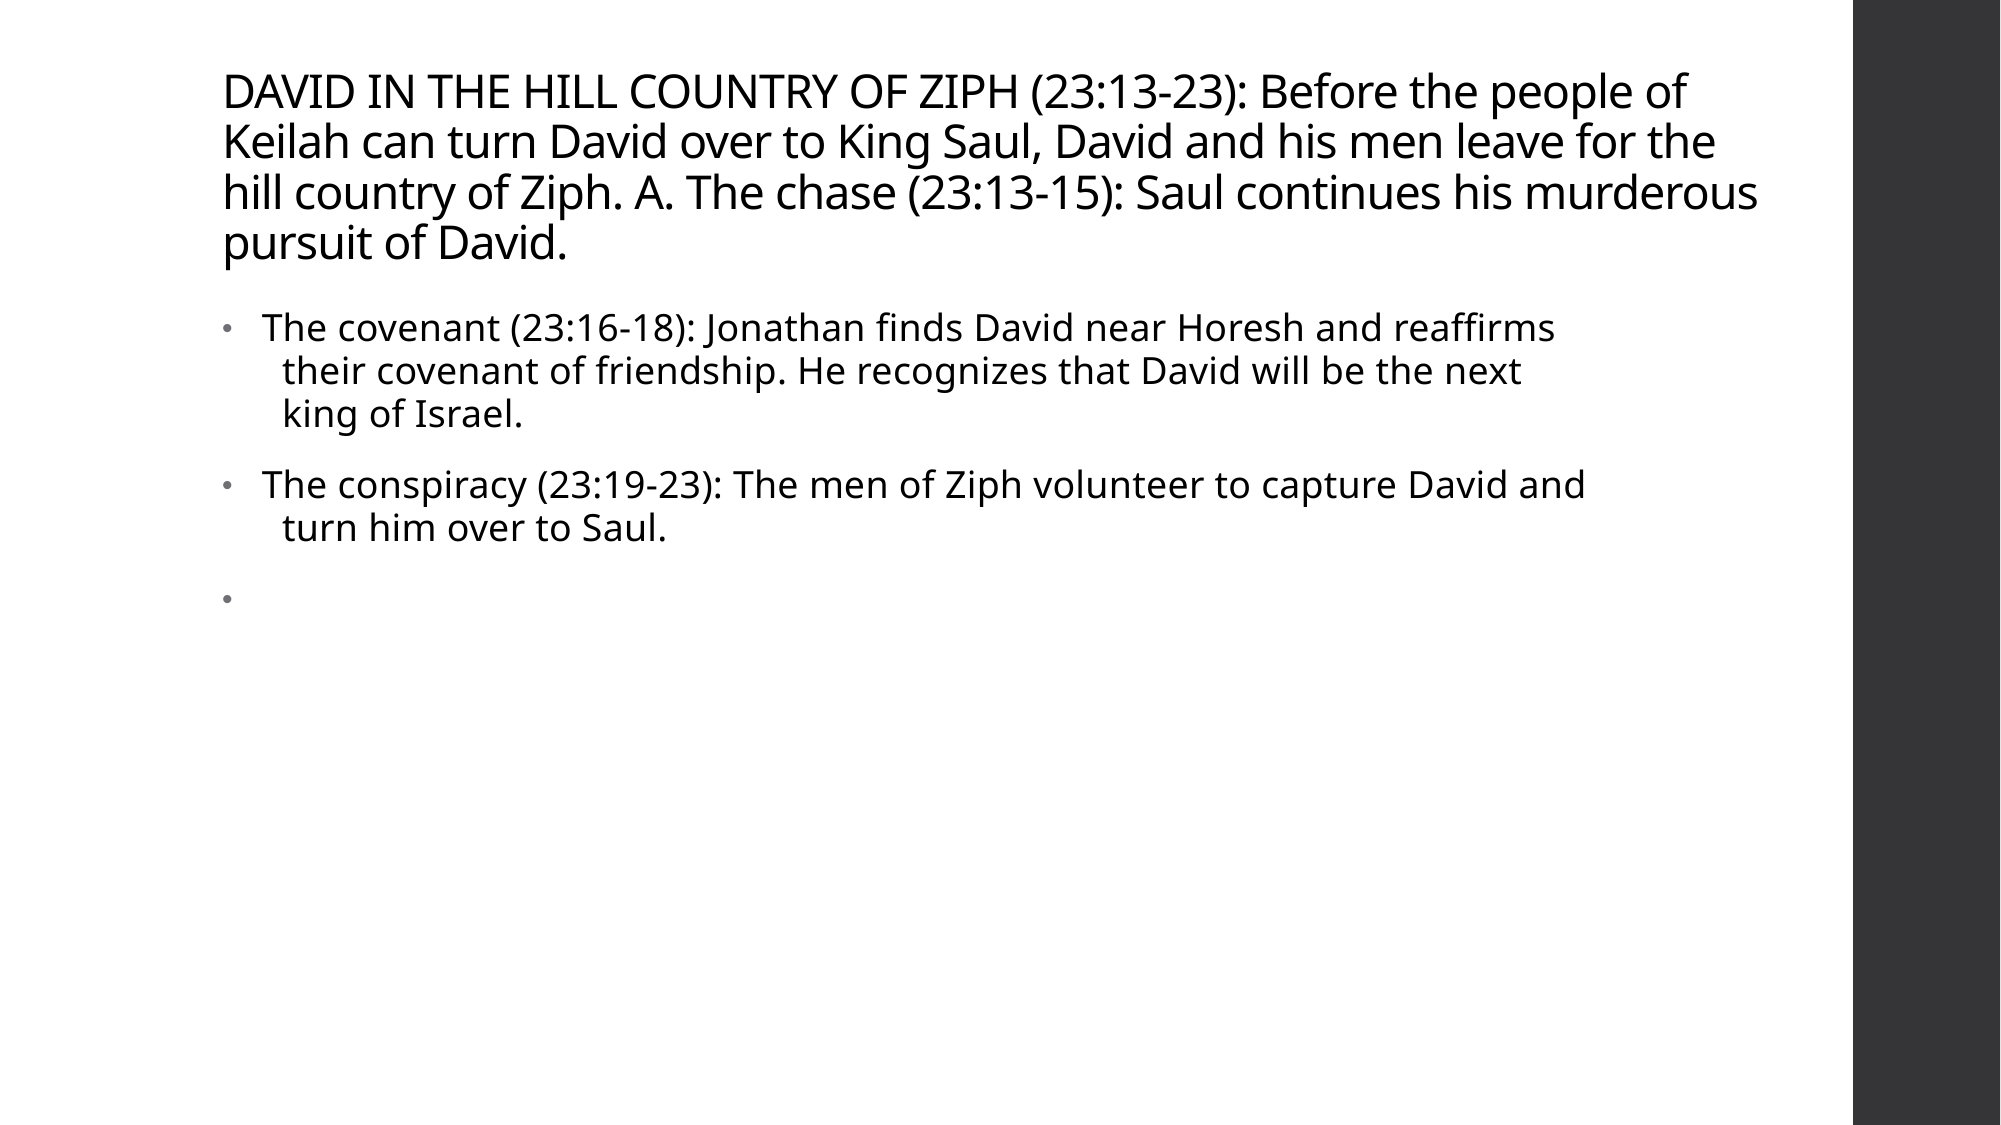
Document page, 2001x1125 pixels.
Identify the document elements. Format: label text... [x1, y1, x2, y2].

title DAVID IN THE HILL COUNTRY OF ZIPH (23:13-23): Before the people of Keilah can turn David over to King Saul, David and his men leave for the hill country of Ziph. A. The chase (23:13-15): Saul continues his murderous pursuit of David. [206, 60, 1797, 278]
list The covenant (23:16-18): Jonathan finds David near Horesh and reaffirms their covenant of friendship. He recognizes that David will be the next king of Israel. The conspiracy (23:19-23): The men of Ziph volunteer to capture David and turn him over to Saul. [206, 299, 1617, 1014]
